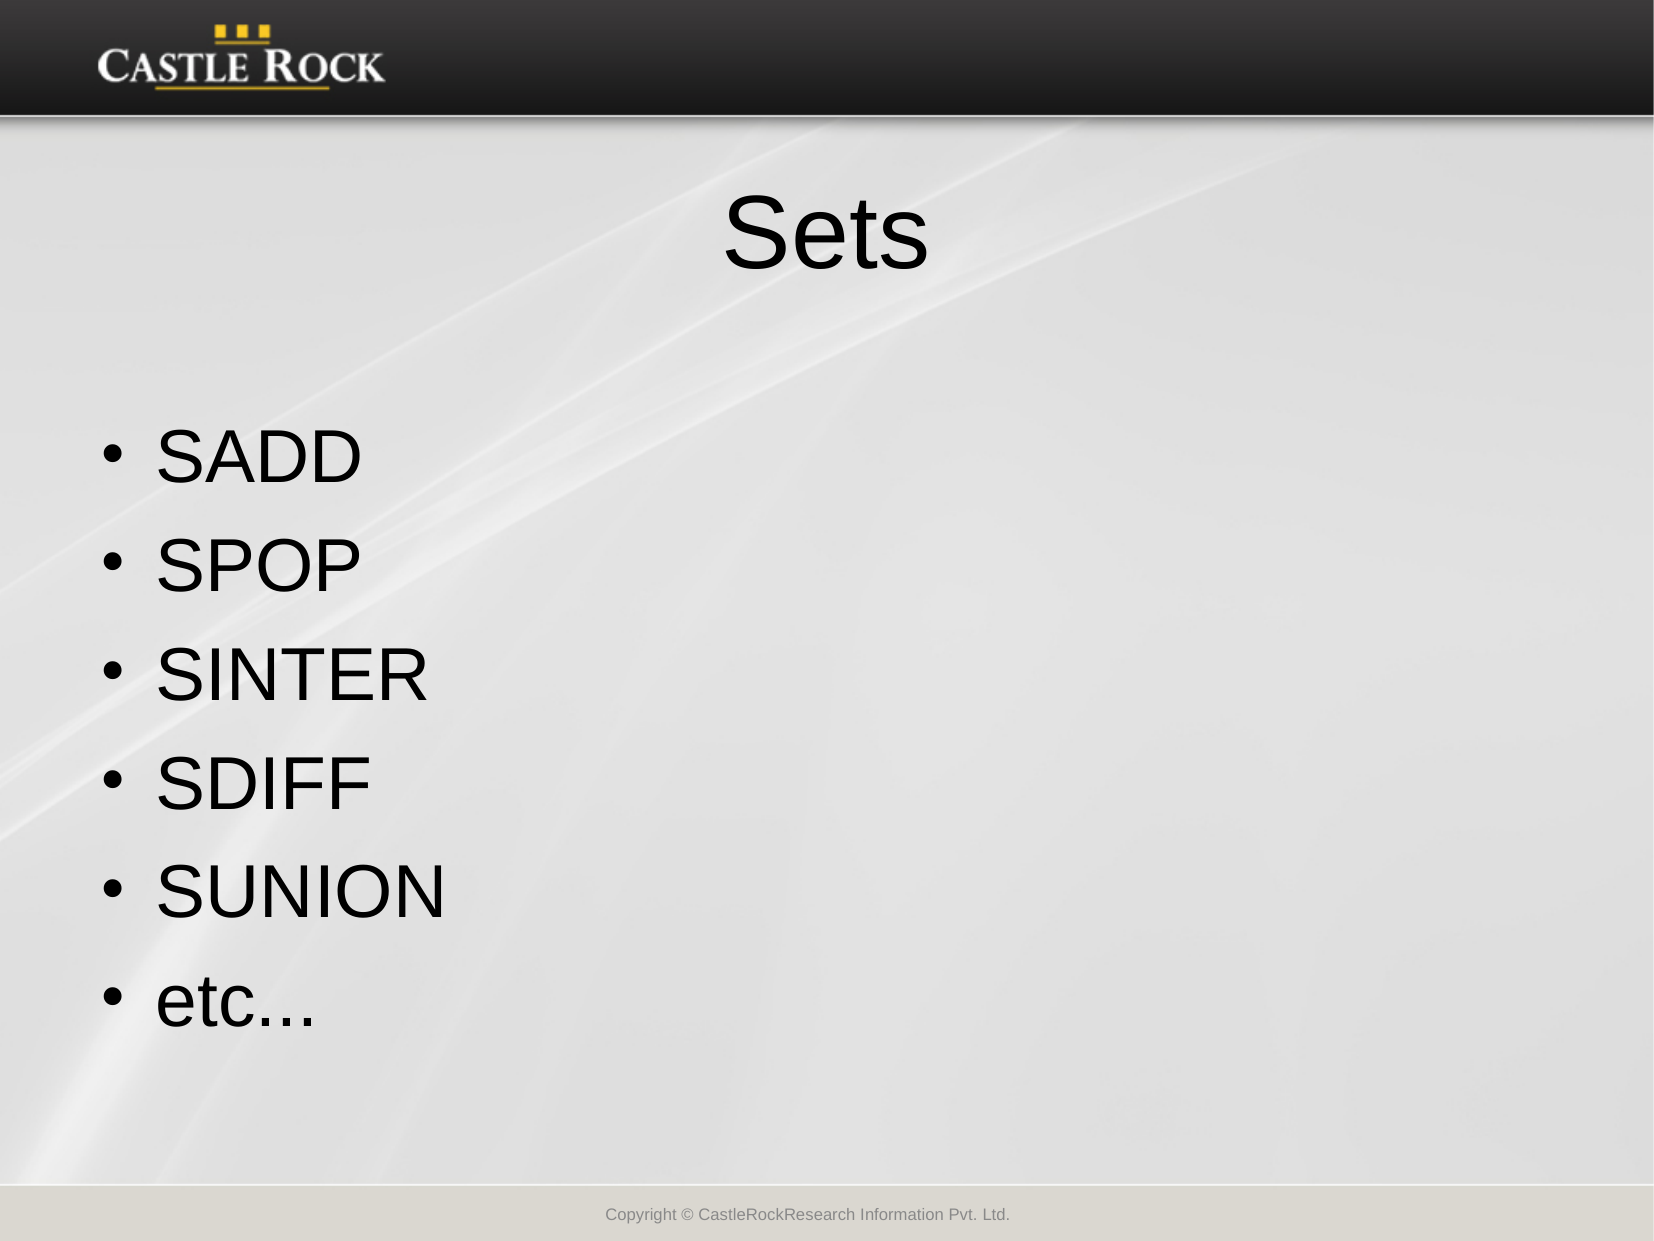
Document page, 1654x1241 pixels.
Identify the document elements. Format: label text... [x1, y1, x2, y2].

list SADD SPOP SINTER SDIFF SUNION etc... [82, 399, 1570, 1221]
picture [0, 0, 1654, 1241]
title Sets [82, 116, 1570, 338]
